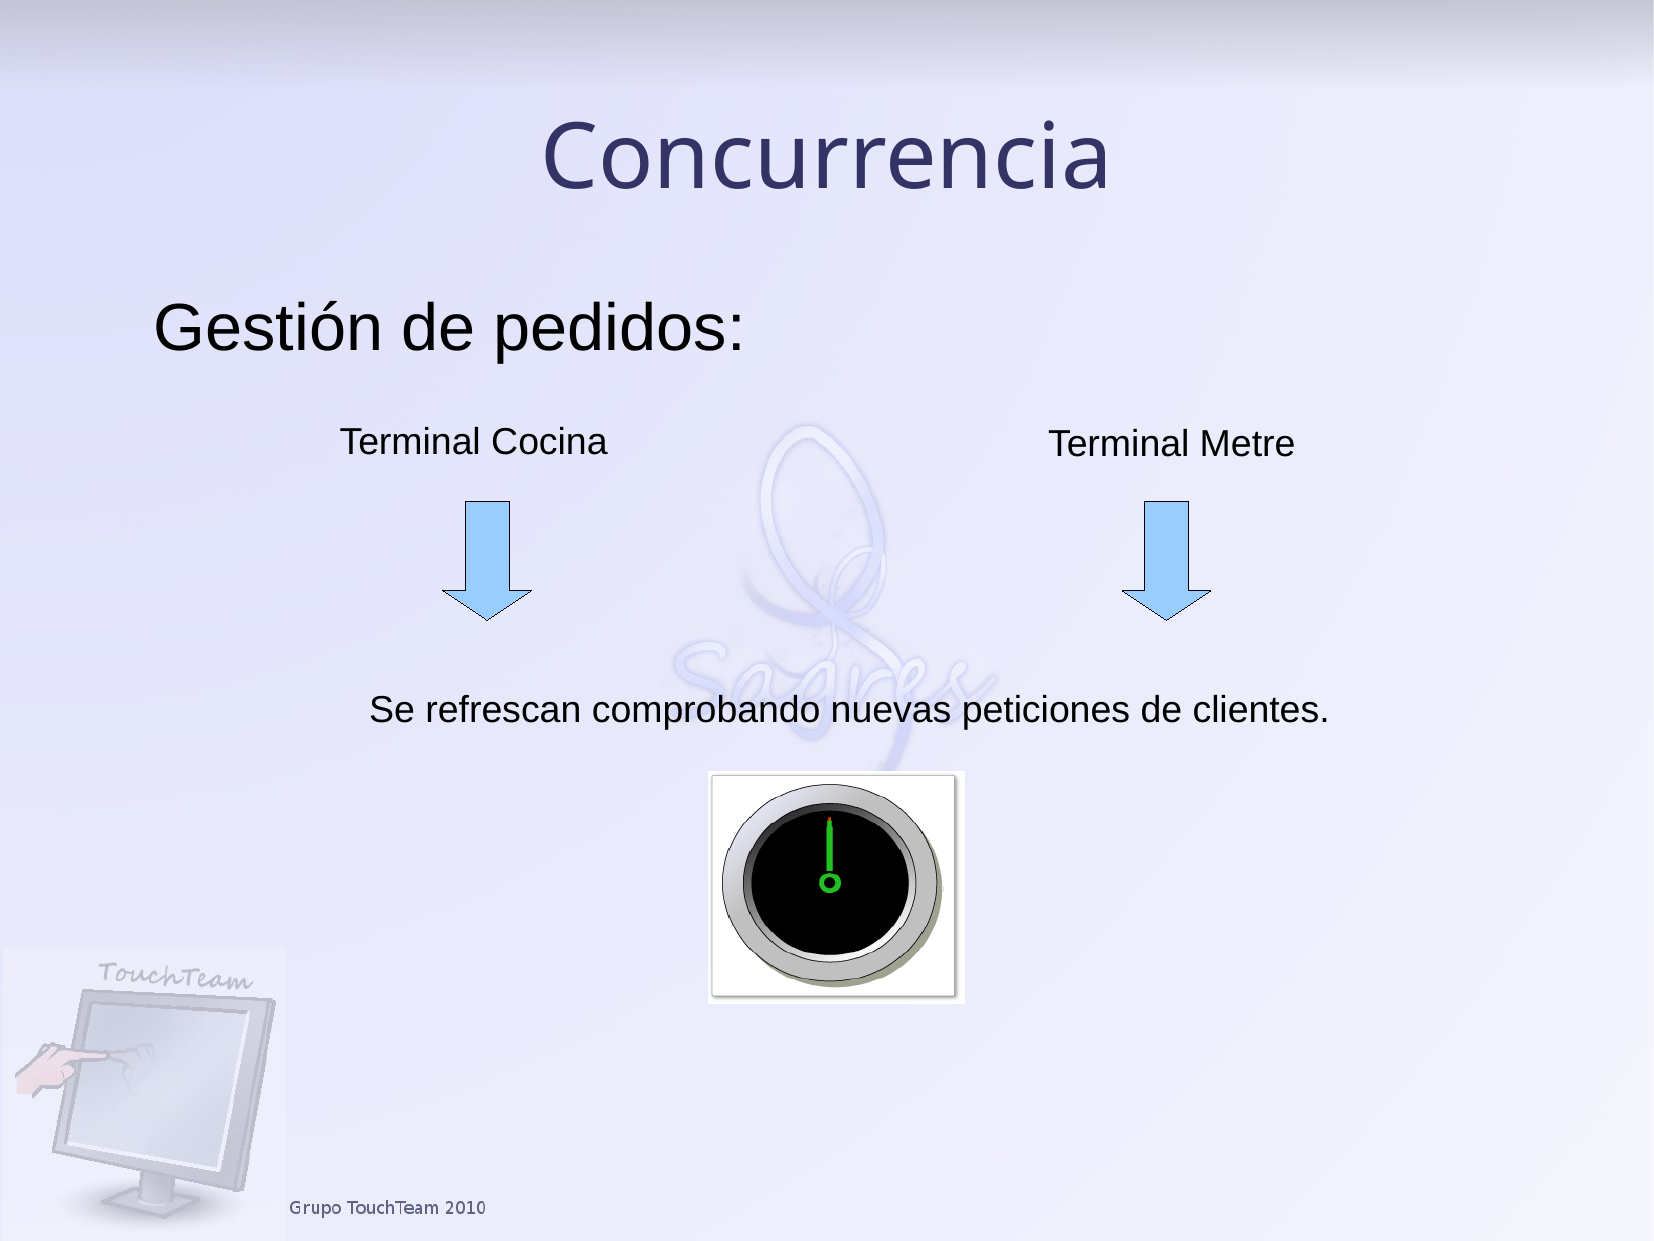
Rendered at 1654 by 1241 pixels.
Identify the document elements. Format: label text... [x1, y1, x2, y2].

text_box [1122, 501, 1211, 621]
list Gestión de pedidos: [82, 290, 1571, 1094]
picture [0, 0, 1654, 1241]
title Concurrencia [82, 49, 1571, 257]
text_box Terminal Cocina [324, 413, 739, 471]
text_box Se refrescan comprobando nuevas peticiones de clientes. [354, 681, 1477, 739]
text_box [442, 501, 532, 621]
text_box Terminal Metre [1033, 415, 1329, 473]
